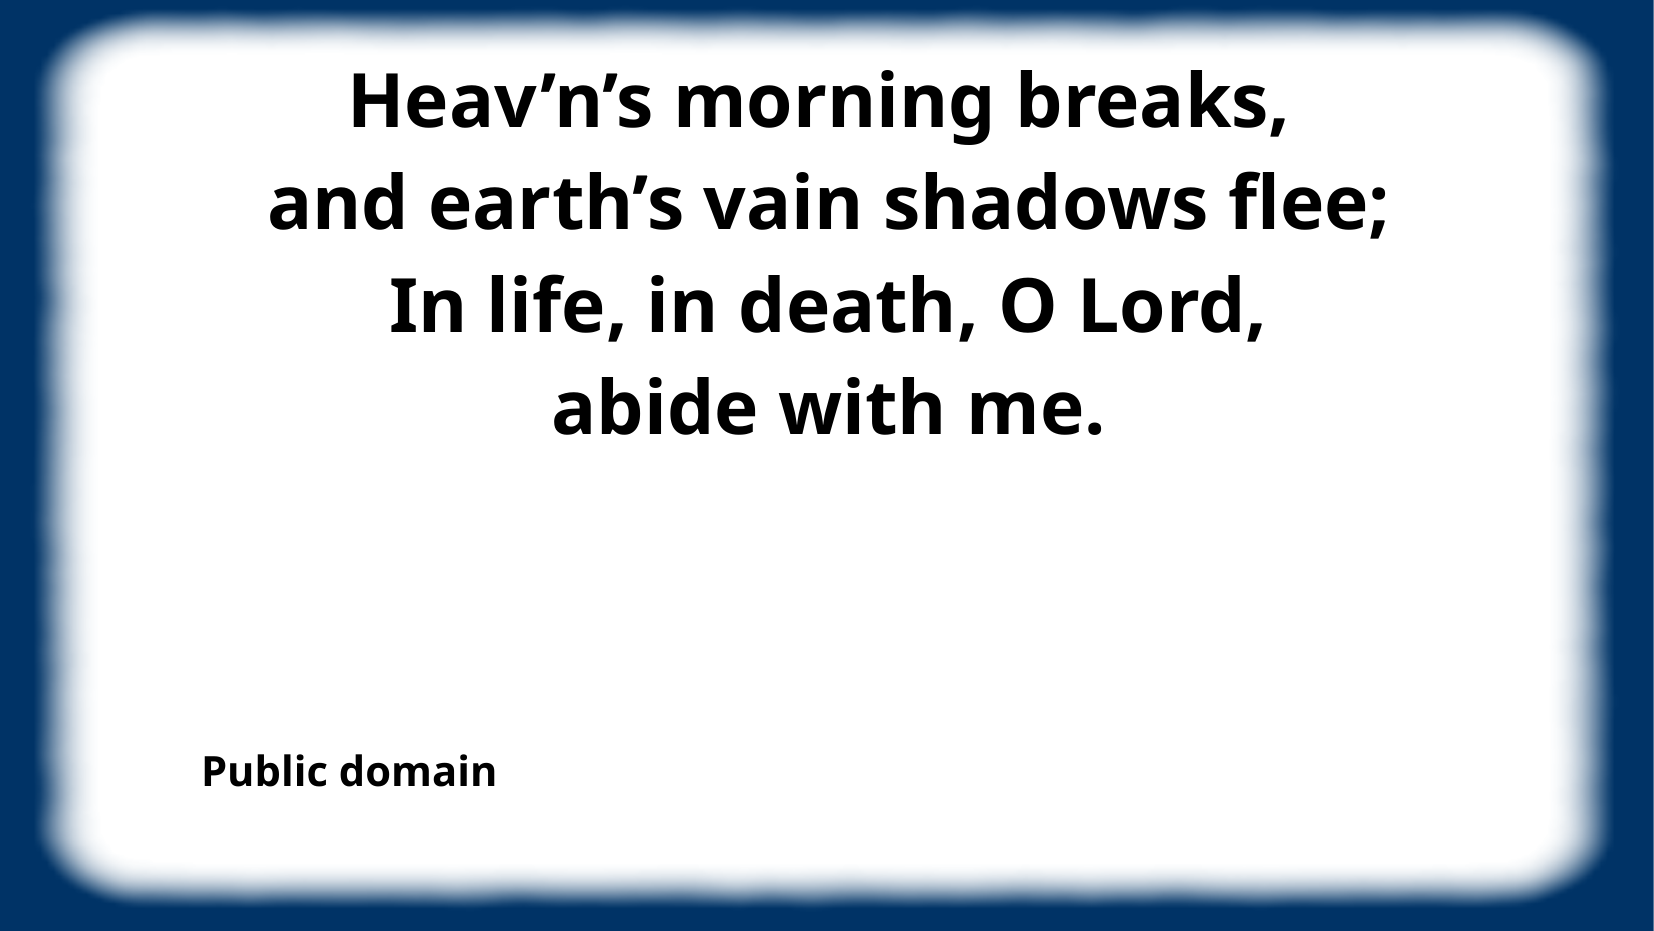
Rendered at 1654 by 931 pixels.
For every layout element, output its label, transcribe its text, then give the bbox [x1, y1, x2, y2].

picture [0, 0, 1654, 931]
text_box Heav’n’s morning breaks, and earth’s vain shadows flee; In life, in death, O Lord, abide with me. Public domain [78, 39, 1579, 787]
